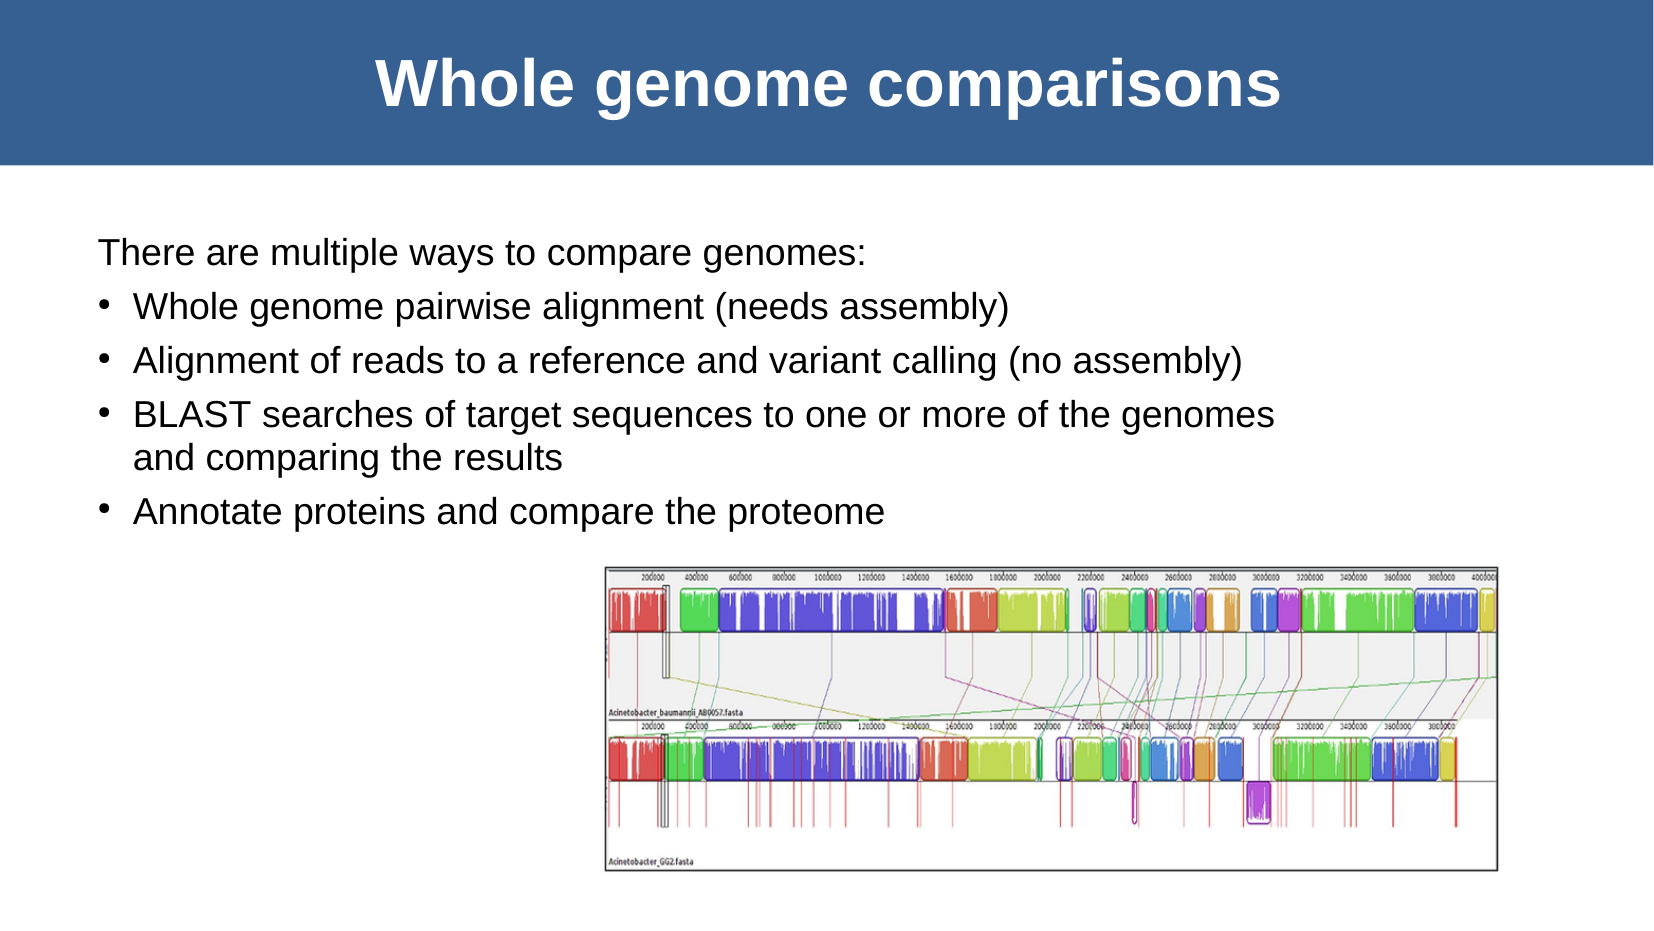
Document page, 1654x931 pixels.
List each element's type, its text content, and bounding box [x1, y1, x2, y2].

picture [602, 564, 1501, 875]
text_box There are multiple ways to compare genomes: Whole genome pairwise alignment (needs assembly) Alignment of reads to a reference and variant calling (no assembly) BLAST searches of target sequences to one or more of the genomes and comparing the results Annotate proteins and compare the proteome [82, 224, 1335, 556]
text_box Whole genome comparisons [0, 0, 1654, 166]
